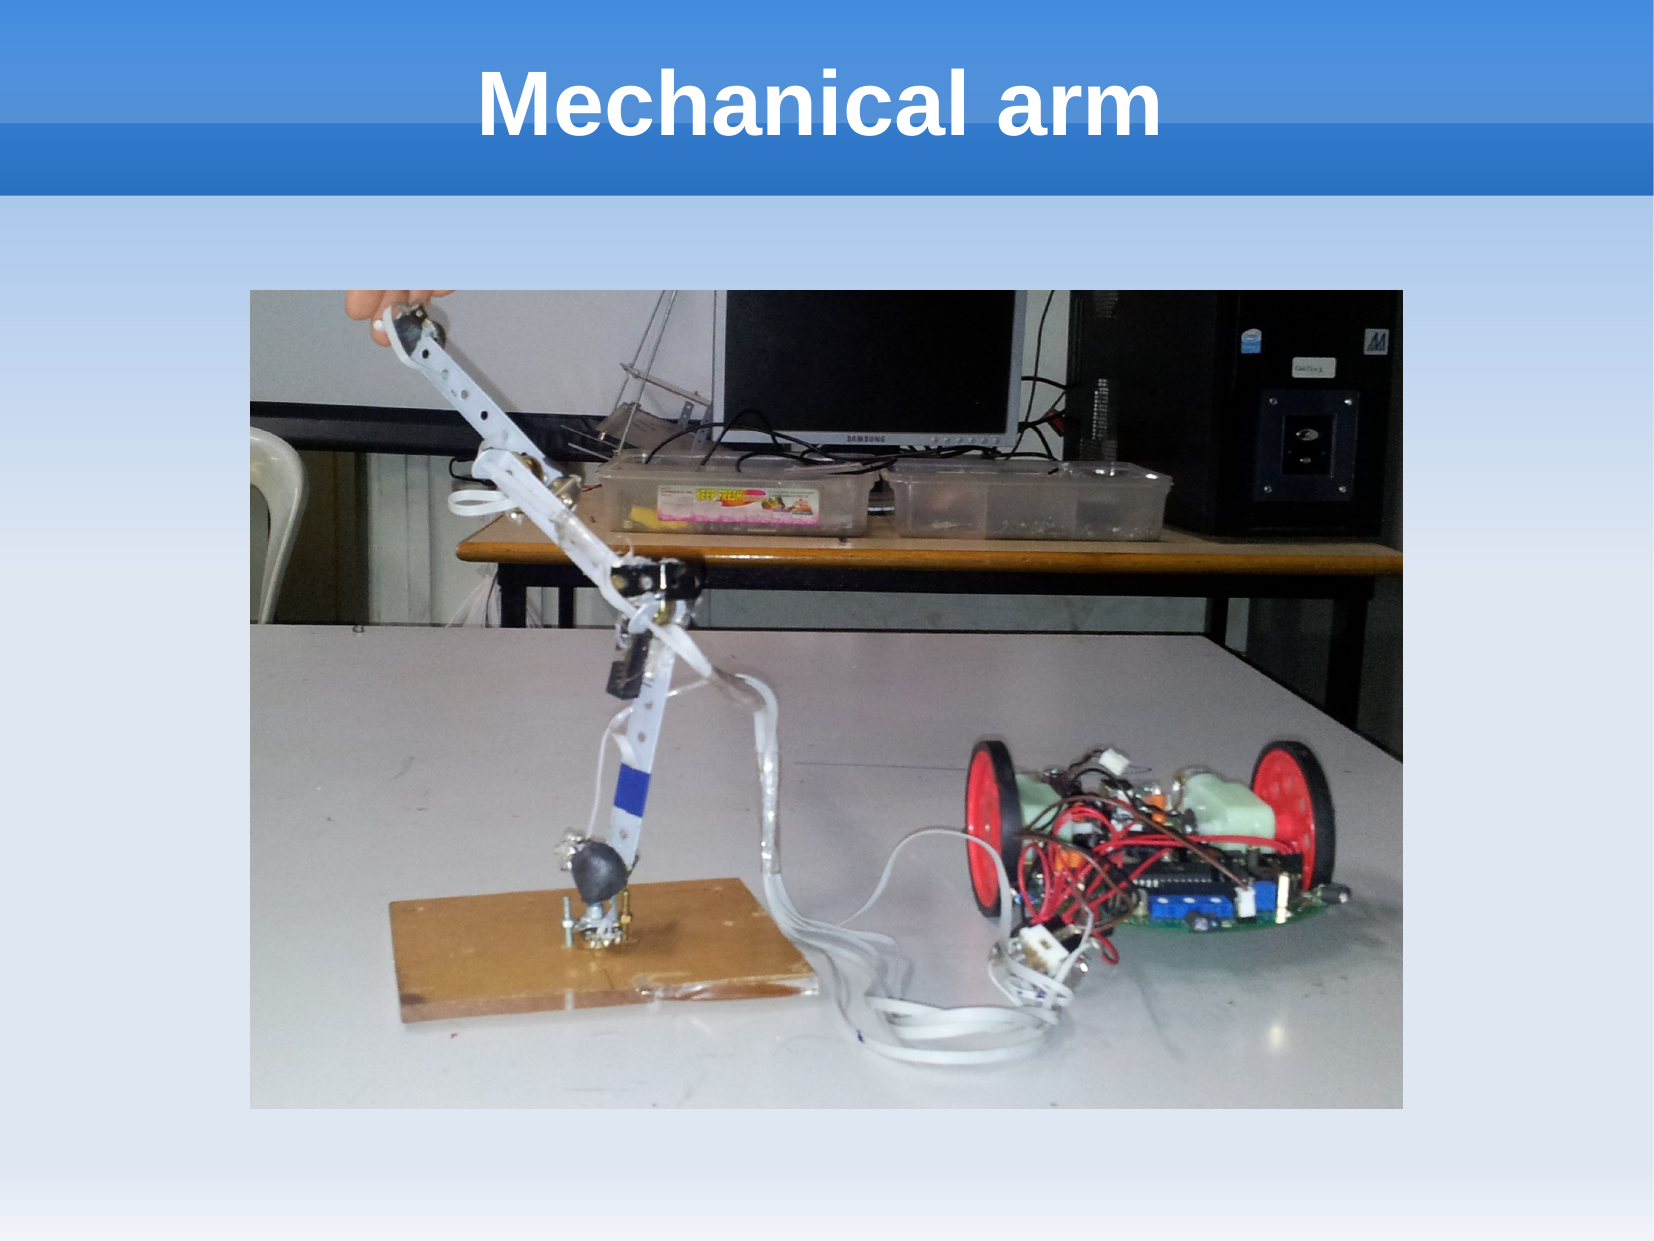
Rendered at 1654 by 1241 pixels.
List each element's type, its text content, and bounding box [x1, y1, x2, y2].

picture [0, 0, 1654, 1241]
title Mechanical arm [76, 0, 1565, 208]
